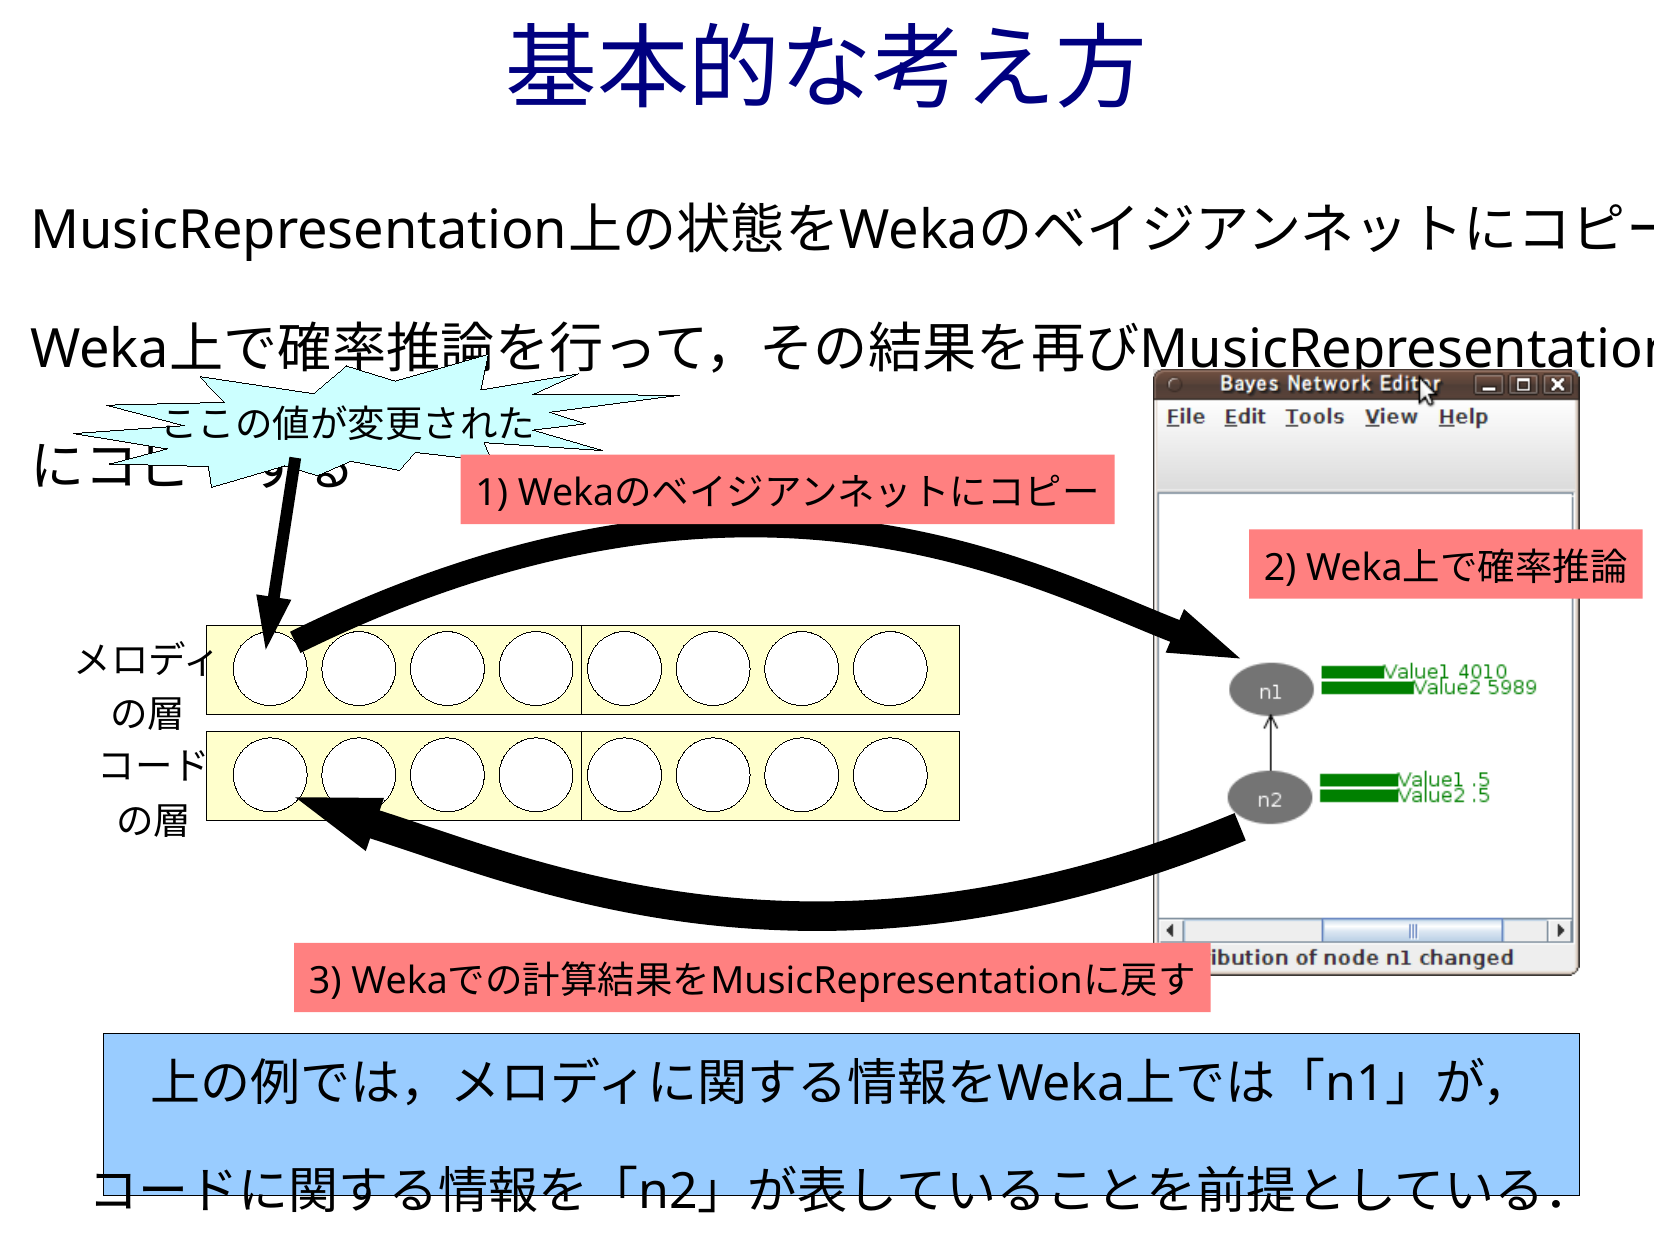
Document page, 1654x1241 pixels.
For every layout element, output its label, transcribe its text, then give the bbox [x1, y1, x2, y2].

text_box コード の層 [82, 728, 208, 825]
text_box [211, 625, 581, 715]
title 基本的な考え方 [82, 11, 1571, 111]
text_box [208, 731, 960, 821]
text_box ここの値が変更された [73, 354, 680, 488]
text_box 1) Wekaのベイジアンネットにコピー [460, 454, 1055, 510]
text_box 上の例では，メロディに関する情報をWeka上では「n1」が， コードに関する情報を「n2」が表していることを前提としている． [103, 1033, 1580, 1196]
text_box MusicRepresentation上の状態をWekaのベイジアンネットにコピーし， Weka上で確率推論を行って，その結果を再びMusicRepresentation にコピーする [15, 138, 1654, 387]
text_box 2) Weka上で確率推論 [1249, 529, 1643, 585]
text_box メロディ の層 [59, 622, 211, 719]
text_box 3) Wekaでの計算結果をMusicRepresentationに戻す [294, 942, 1197, 998]
text_box [582, 625, 960, 715]
picture [1153, 369, 1580, 976]
